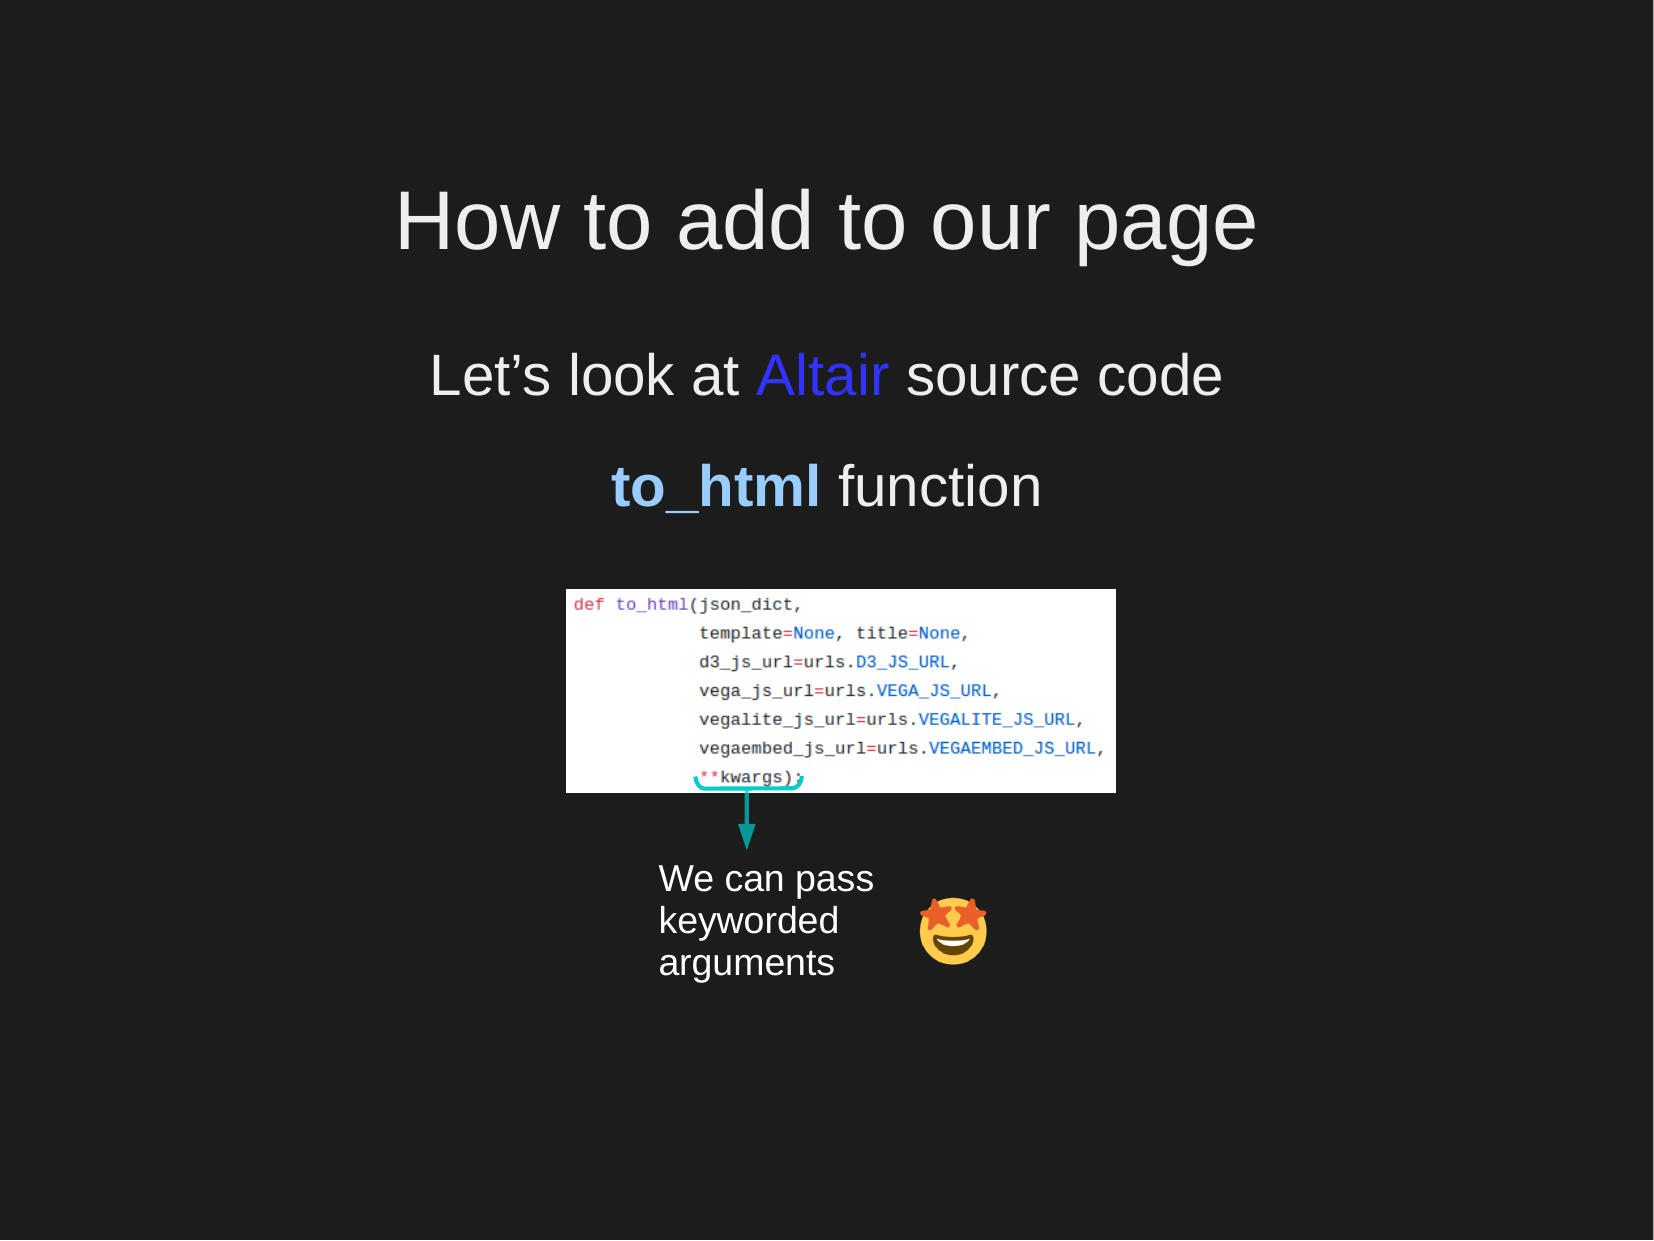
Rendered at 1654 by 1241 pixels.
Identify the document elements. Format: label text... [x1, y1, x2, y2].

text_box How to add to our page Let’s look at Altair source code to_html function [82, 12, 1572, 732]
text_box We can pass keyworded arguments [643, 850, 939, 990]
picture [566, 589, 1116, 793]
picture [919, 897, 987, 965]
